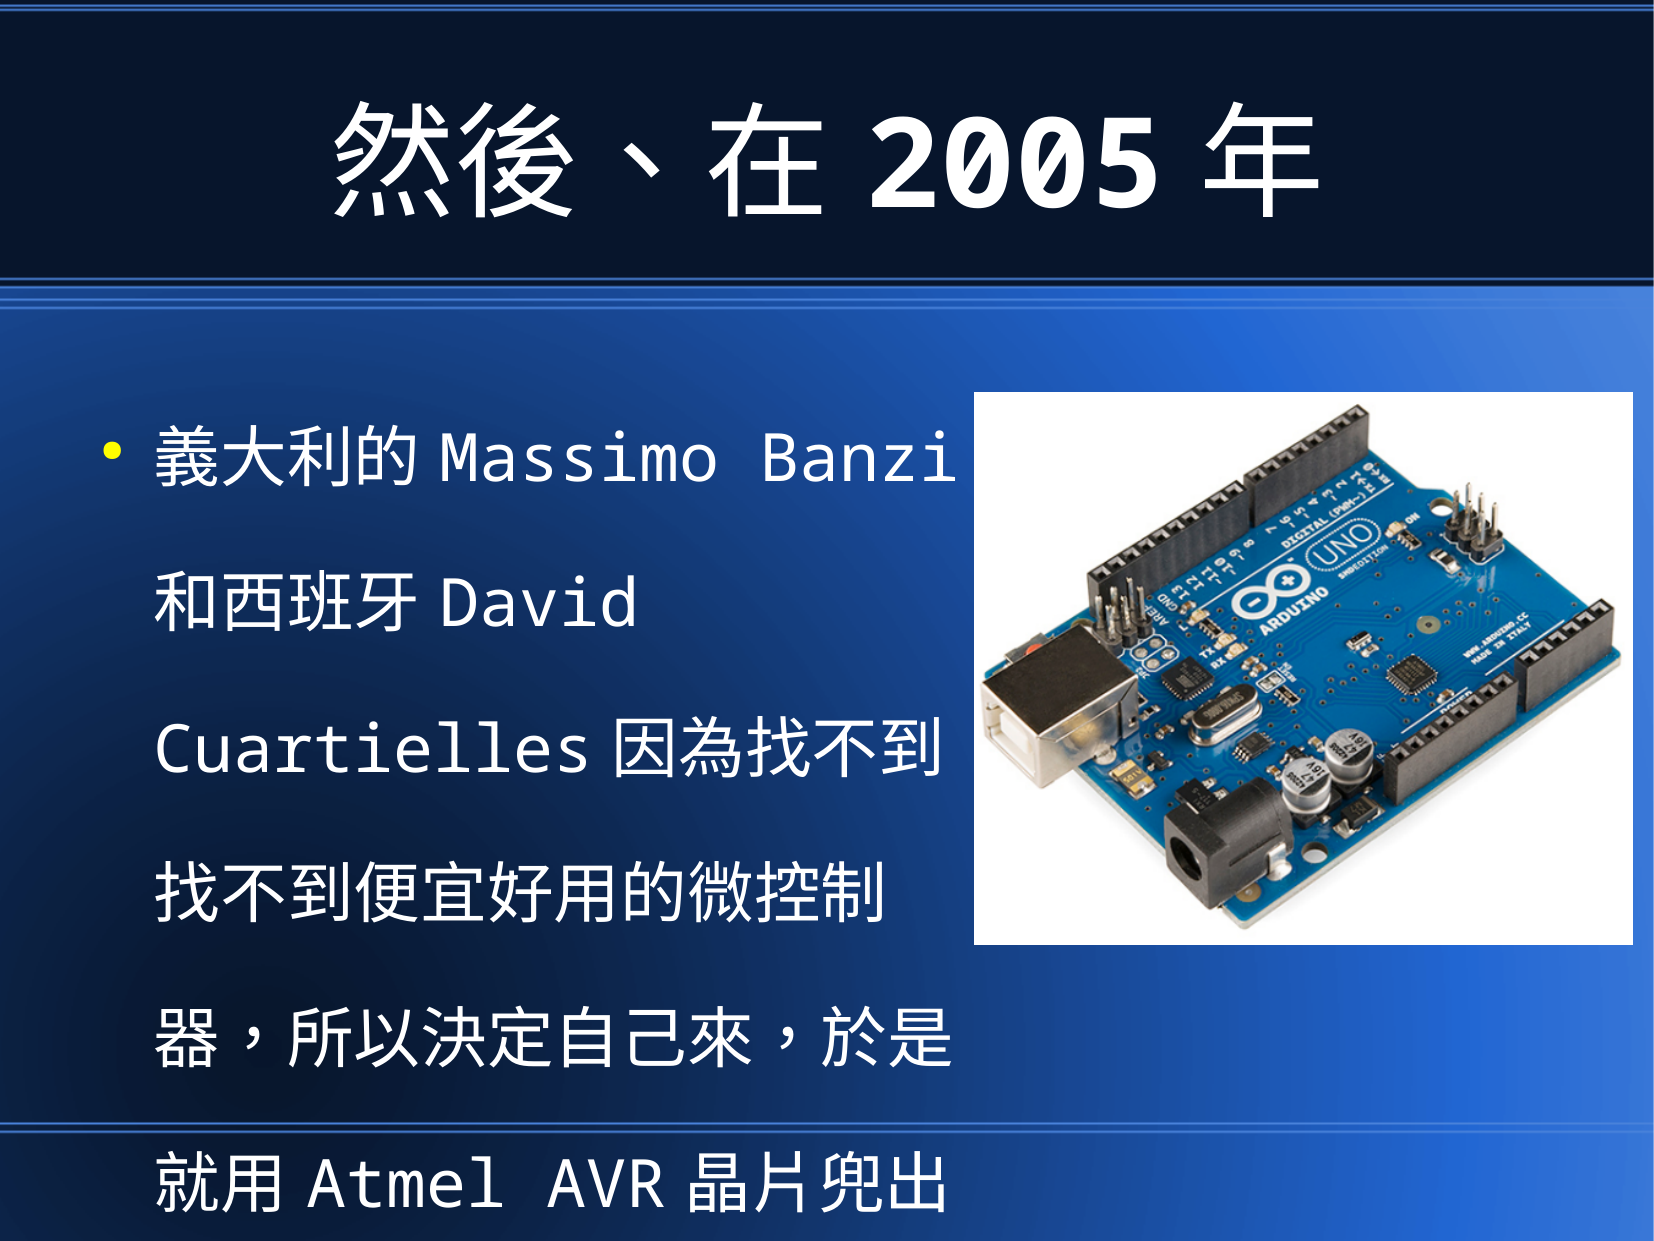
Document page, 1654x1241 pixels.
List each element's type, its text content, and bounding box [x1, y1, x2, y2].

picture [0, 0, 1654, 1241]
title 然後、在2005年 [82, 49, 1571, 257]
list 義大利的Massimo Banzi和西班牙David Cuartielles因為找不到找不到便宜好用的微控制器，所以決定自己來，於是就用Atmel AVR晶片兜出了Arduino。 [82, 355, 961, 1241]
